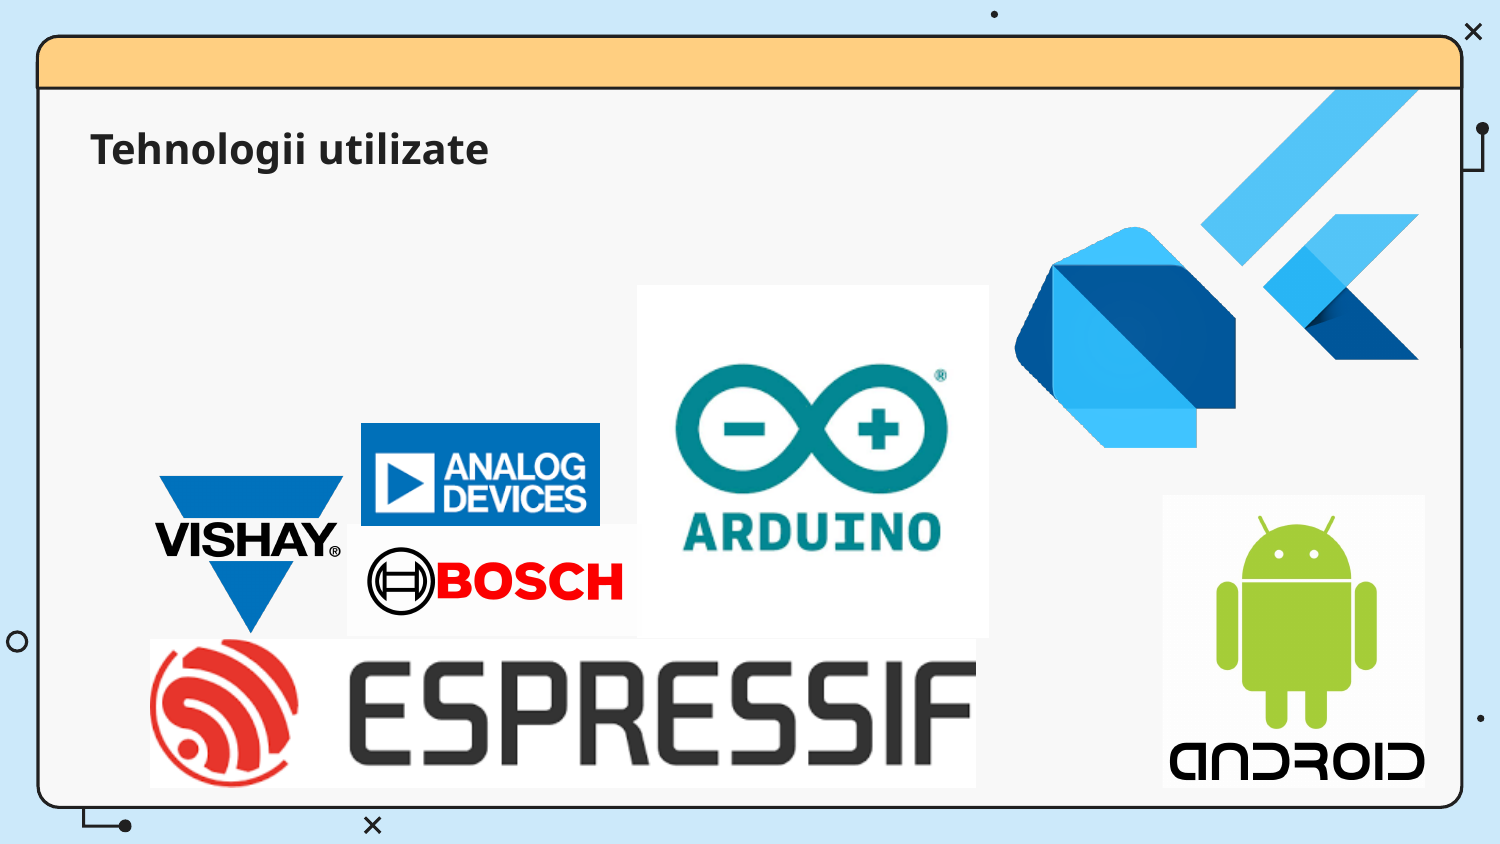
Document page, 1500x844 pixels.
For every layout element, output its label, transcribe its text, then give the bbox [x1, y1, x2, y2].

picture [1162, 495, 1426, 788]
picture [150, 285, 989, 638]
picture [1012, 74, 1463, 451]
title Tehnologii utilizate [75, 112, 976, 188]
picture [150, 639, 976, 788]
